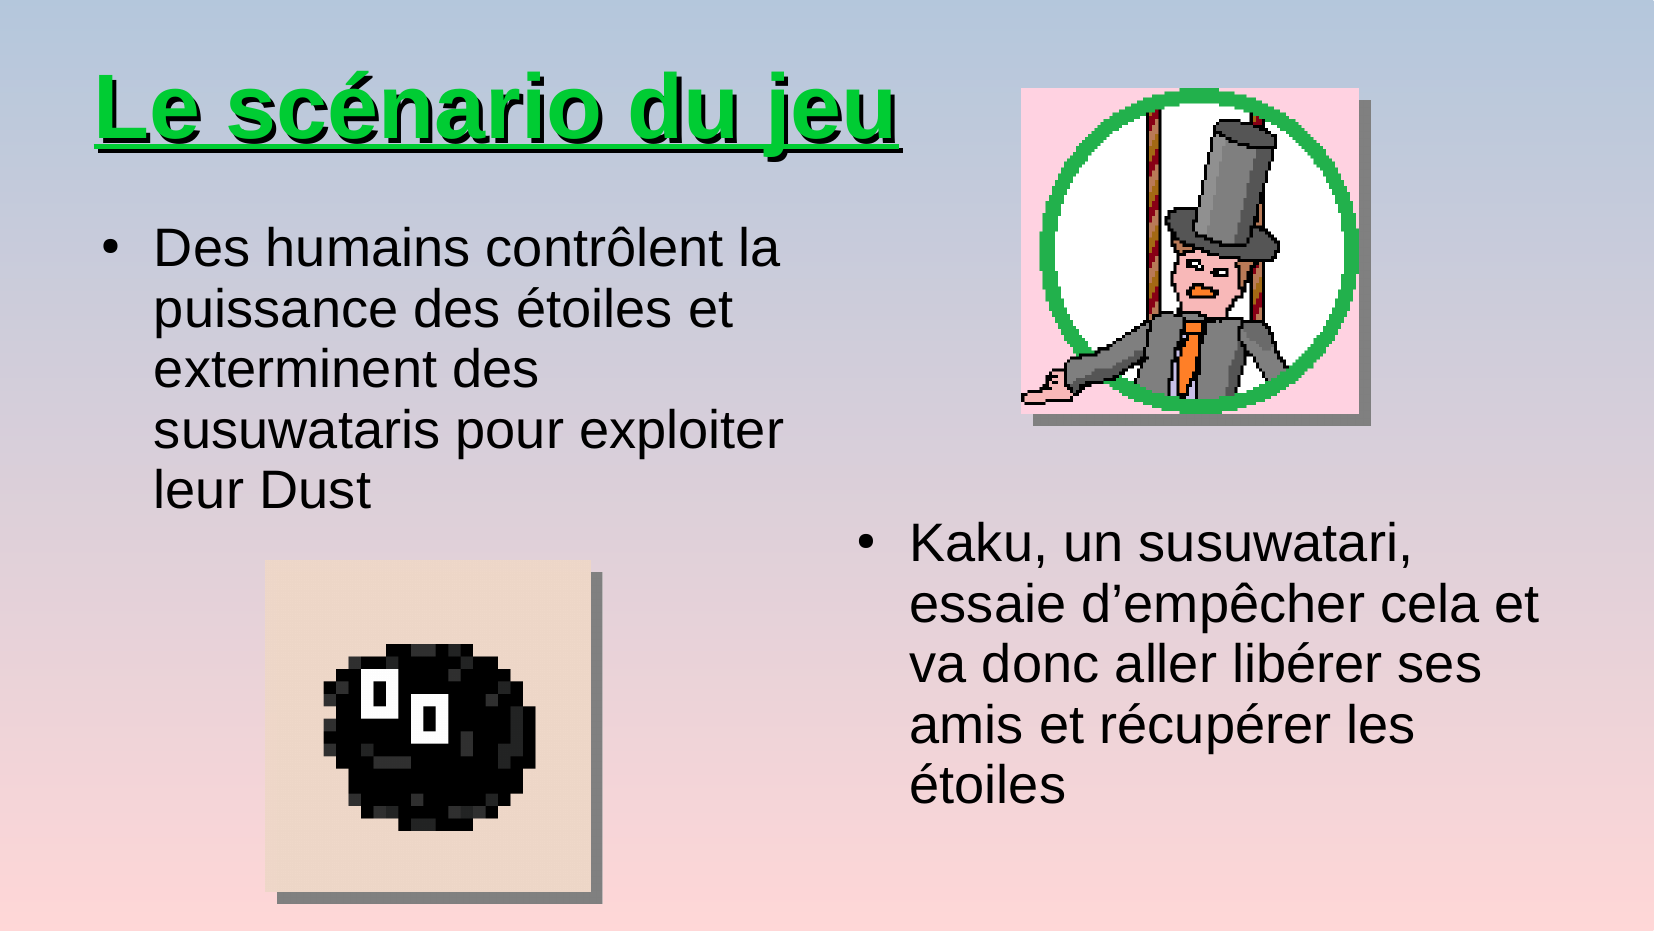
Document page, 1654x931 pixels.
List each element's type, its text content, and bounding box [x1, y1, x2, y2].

picture [1021, 88, 1359, 414]
picture [265, 560, 591, 892]
list Kaku, un susuwatari, essaie d’empêcher cela et va donc aller libérer ses amis et récupérer les étoiles [838, 512, 1565, 827]
list Des humains contrôlent la puissance des étoiles et exterminent des susuwataris pour exploiter leur Dust [83, 217, 810, 532]
title Le scénario du jeu [0, 29, 1241, 185]
